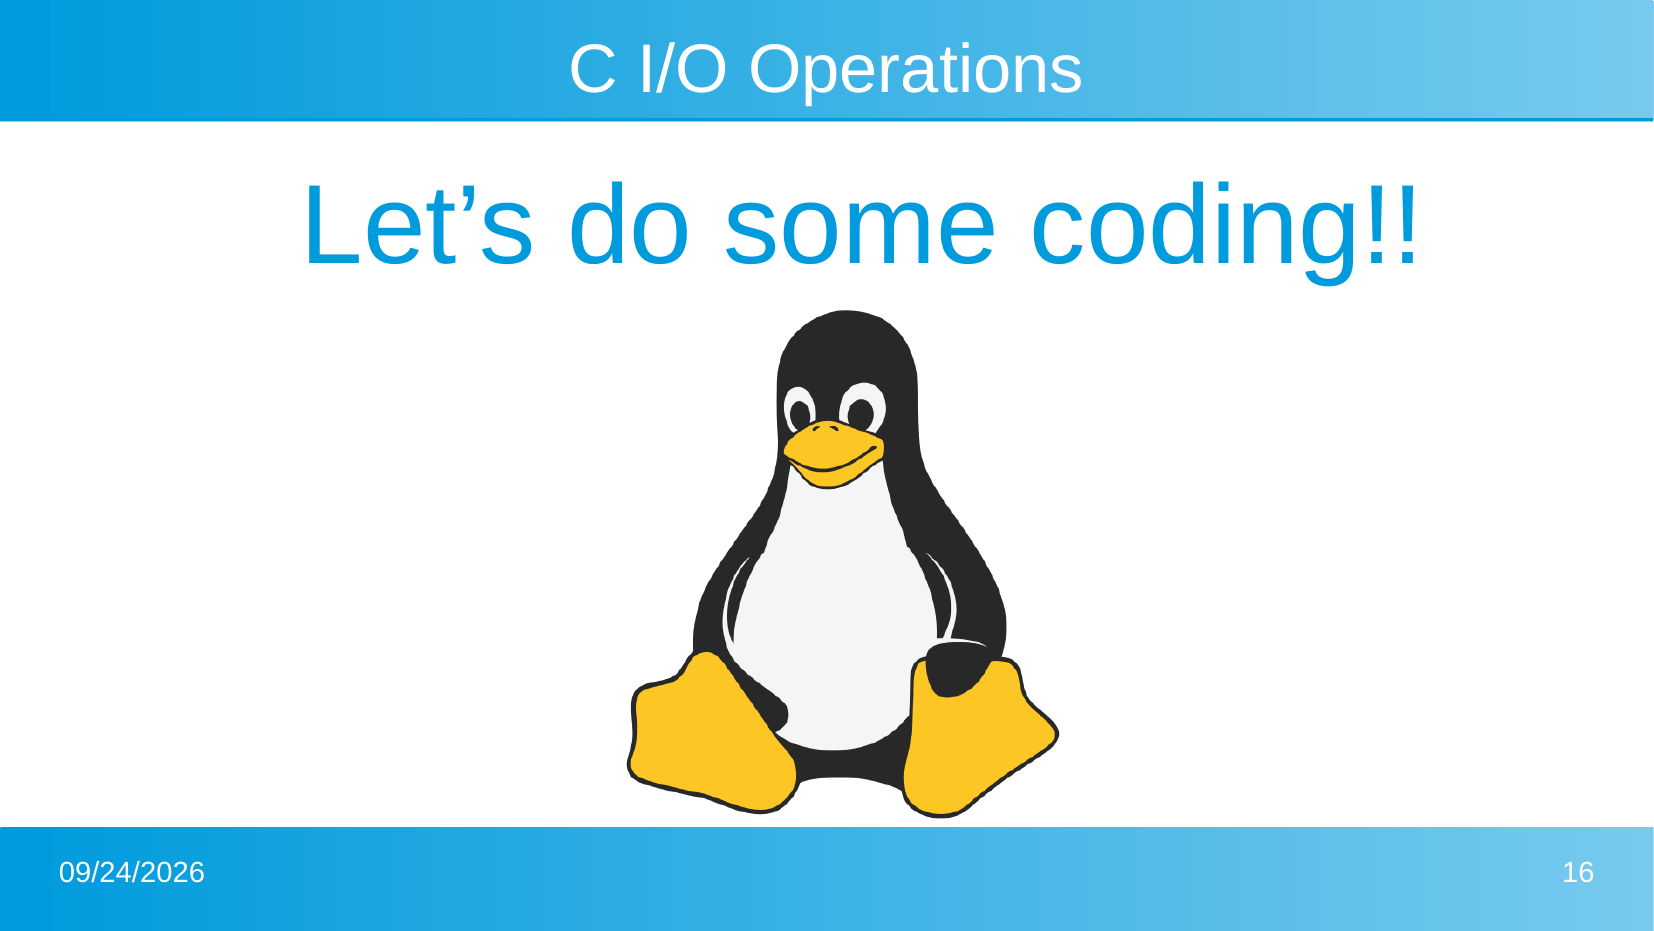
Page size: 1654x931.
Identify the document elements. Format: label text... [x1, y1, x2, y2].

list Let’s do some coding!! [59, 84, 1595, 188]
picture [617, 303, 1068, 826]
title C I/O Operations [59, 29, 1595, 84]
